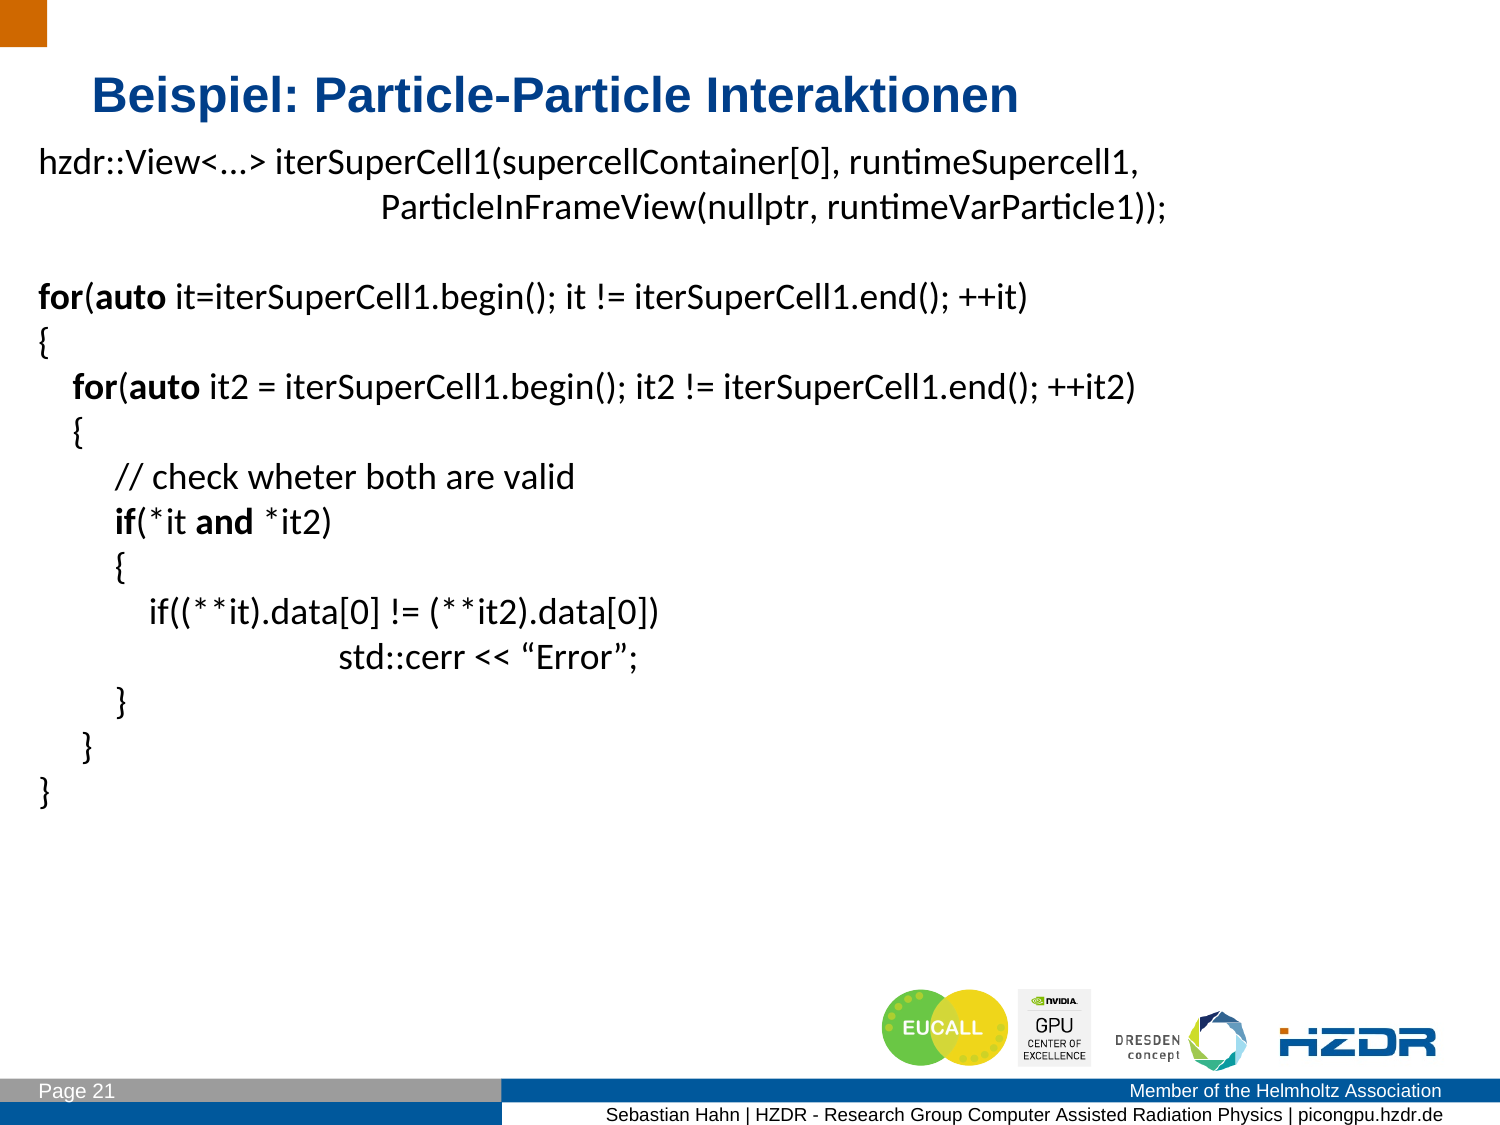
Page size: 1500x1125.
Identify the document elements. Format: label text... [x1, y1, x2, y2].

picture [1116, 1011, 1247, 1071]
list Beispiel: Particle-Particle Interaktionen [76, 54, 1424, 129]
picture [874, 1000, 1099, 1075]
text_box hzdr::View<...> iterSuperCell1(supercellContainer[0], runtimeSupercell1, ParticleInFrameView(nullptr, runtimeVarParticle1)); for(auto it=iterSuperCell1.begin(); it != iterSuperCell1.end(); ++it) { for(auto it2 = iterSuperCell1.begin(); it2 != iterSuperCell1.end(); ++it2) { // check wheter both are valid if(*it and *it2) { if((**it).data[0] != (**it2).data[0]) std::cerr << “Error”; } } } [23, 129, 1489, 1000]
picture [1257, 1011, 1453, 1073]
